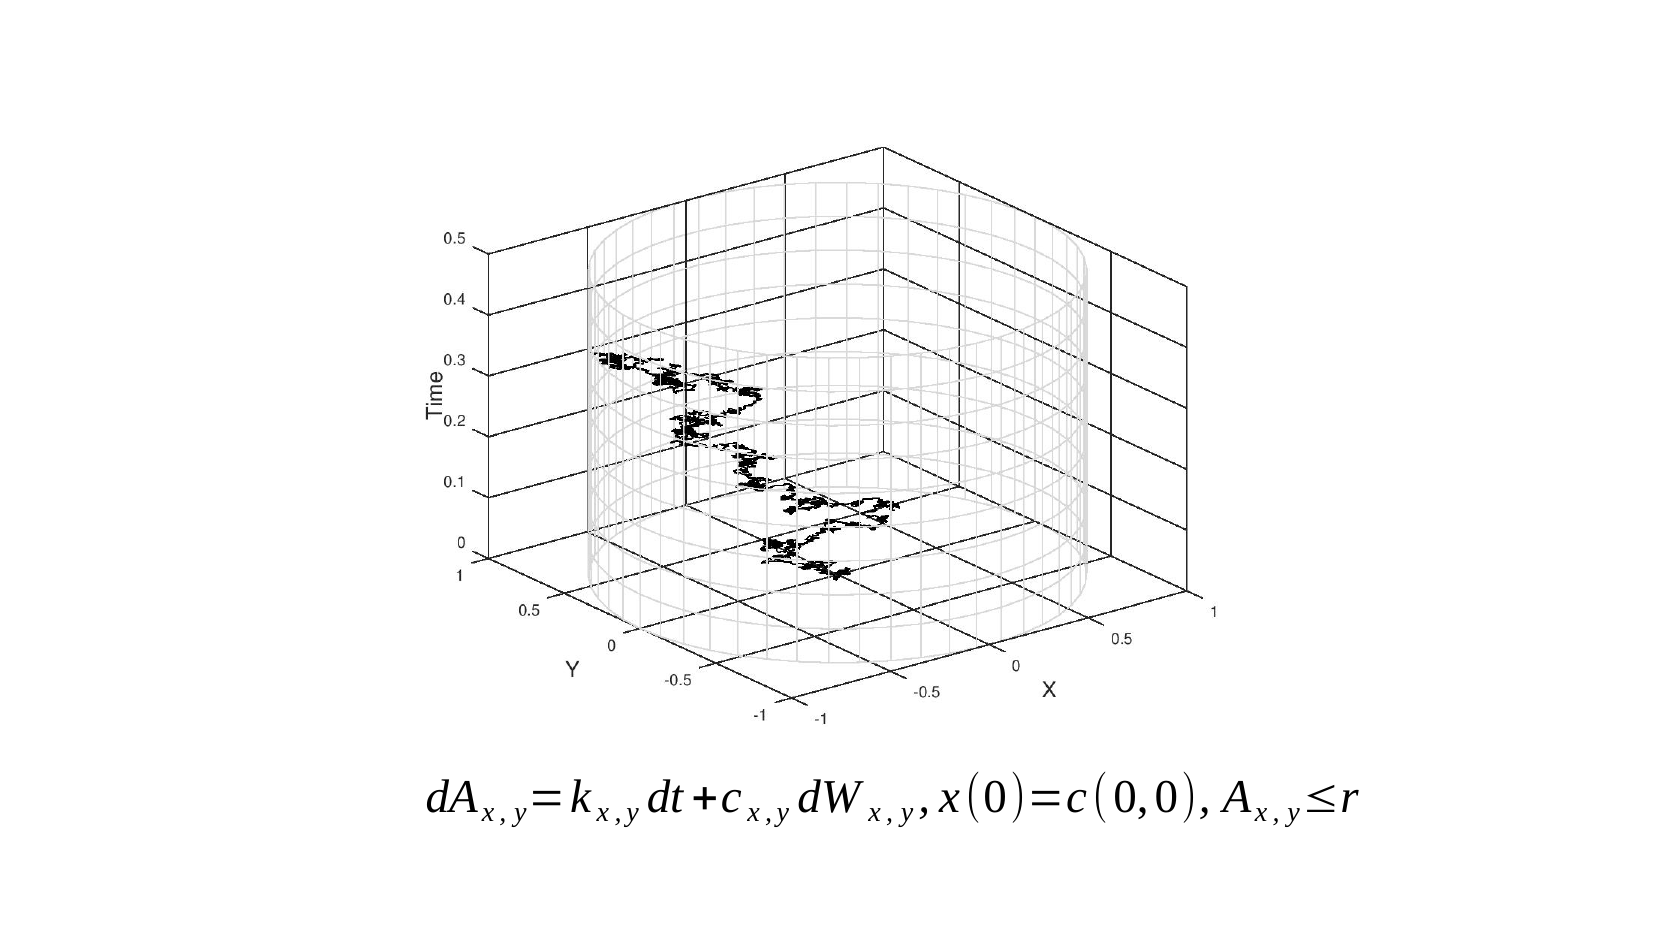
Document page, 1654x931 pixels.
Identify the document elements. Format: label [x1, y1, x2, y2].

picture [371, 96, 1272, 772]
chart [413, 768, 1374, 829]
